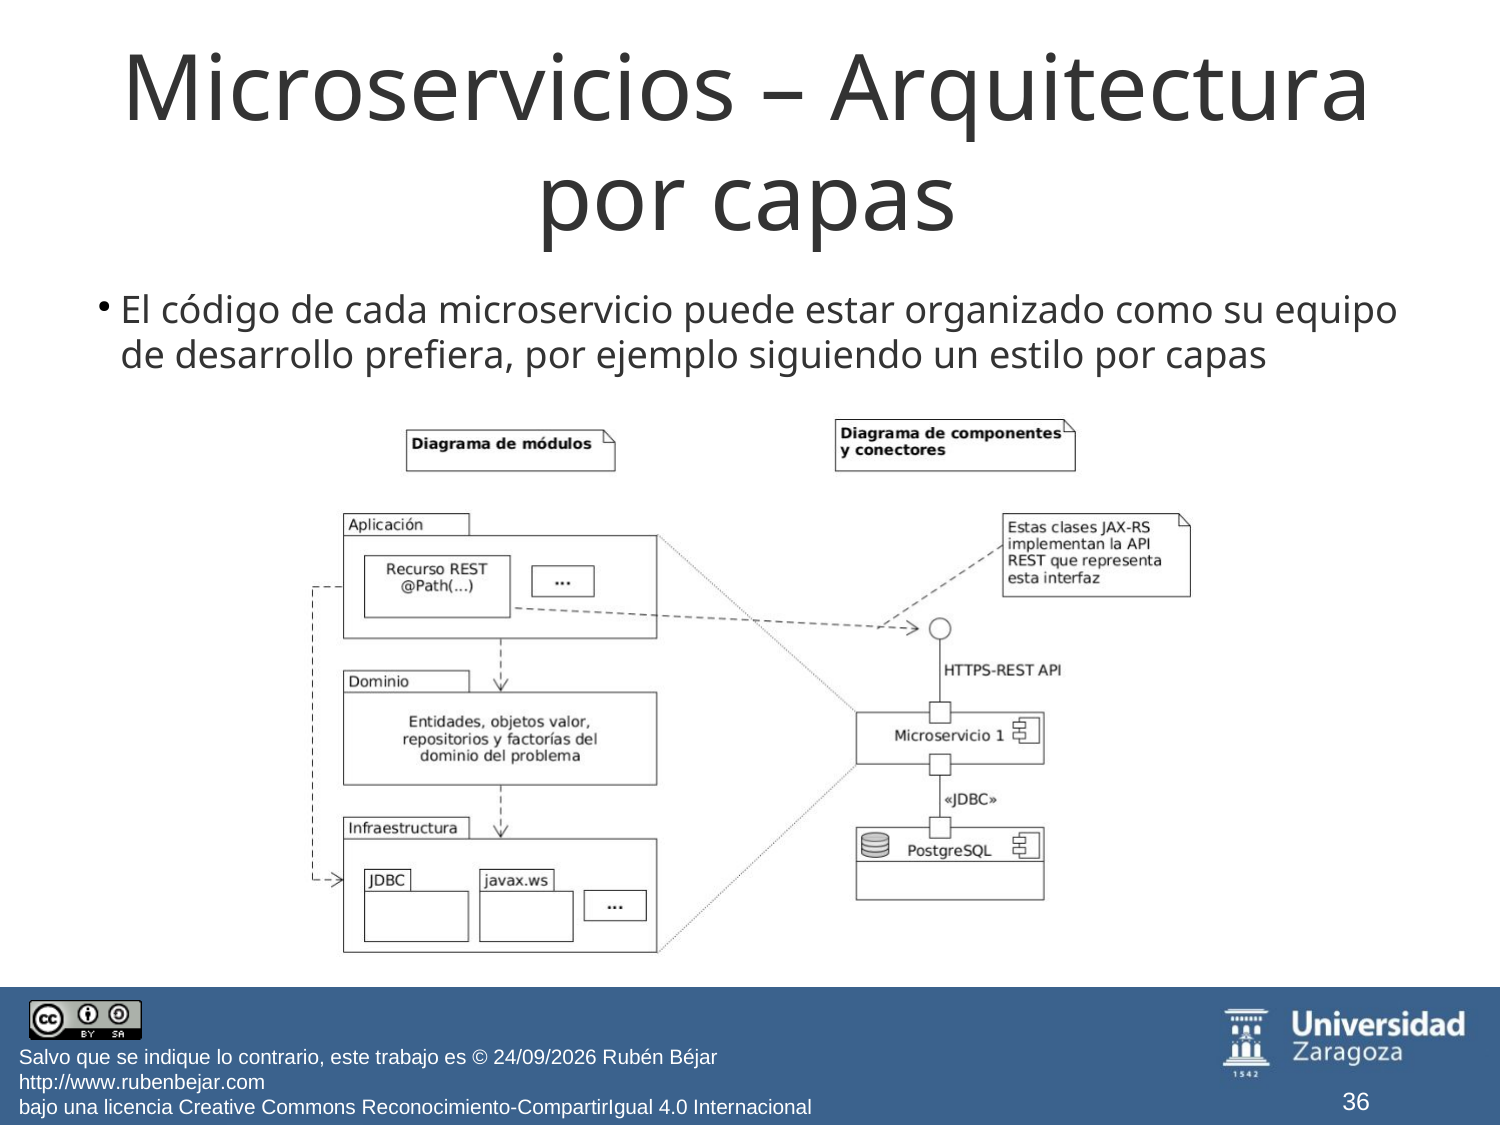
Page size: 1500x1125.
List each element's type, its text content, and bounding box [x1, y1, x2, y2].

picture [304, 413, 1196, 957]
picture [0, 987, 1500, 1125]
list El código de cada microservicio puede estar organizado como su equipo de desarrollo prefiera, por ejemplo siguiendo un estilo por capas [82, 277, 1418, 426]
title Microservicios – Arquitectura por capas [74, 20, 1420, 257]
